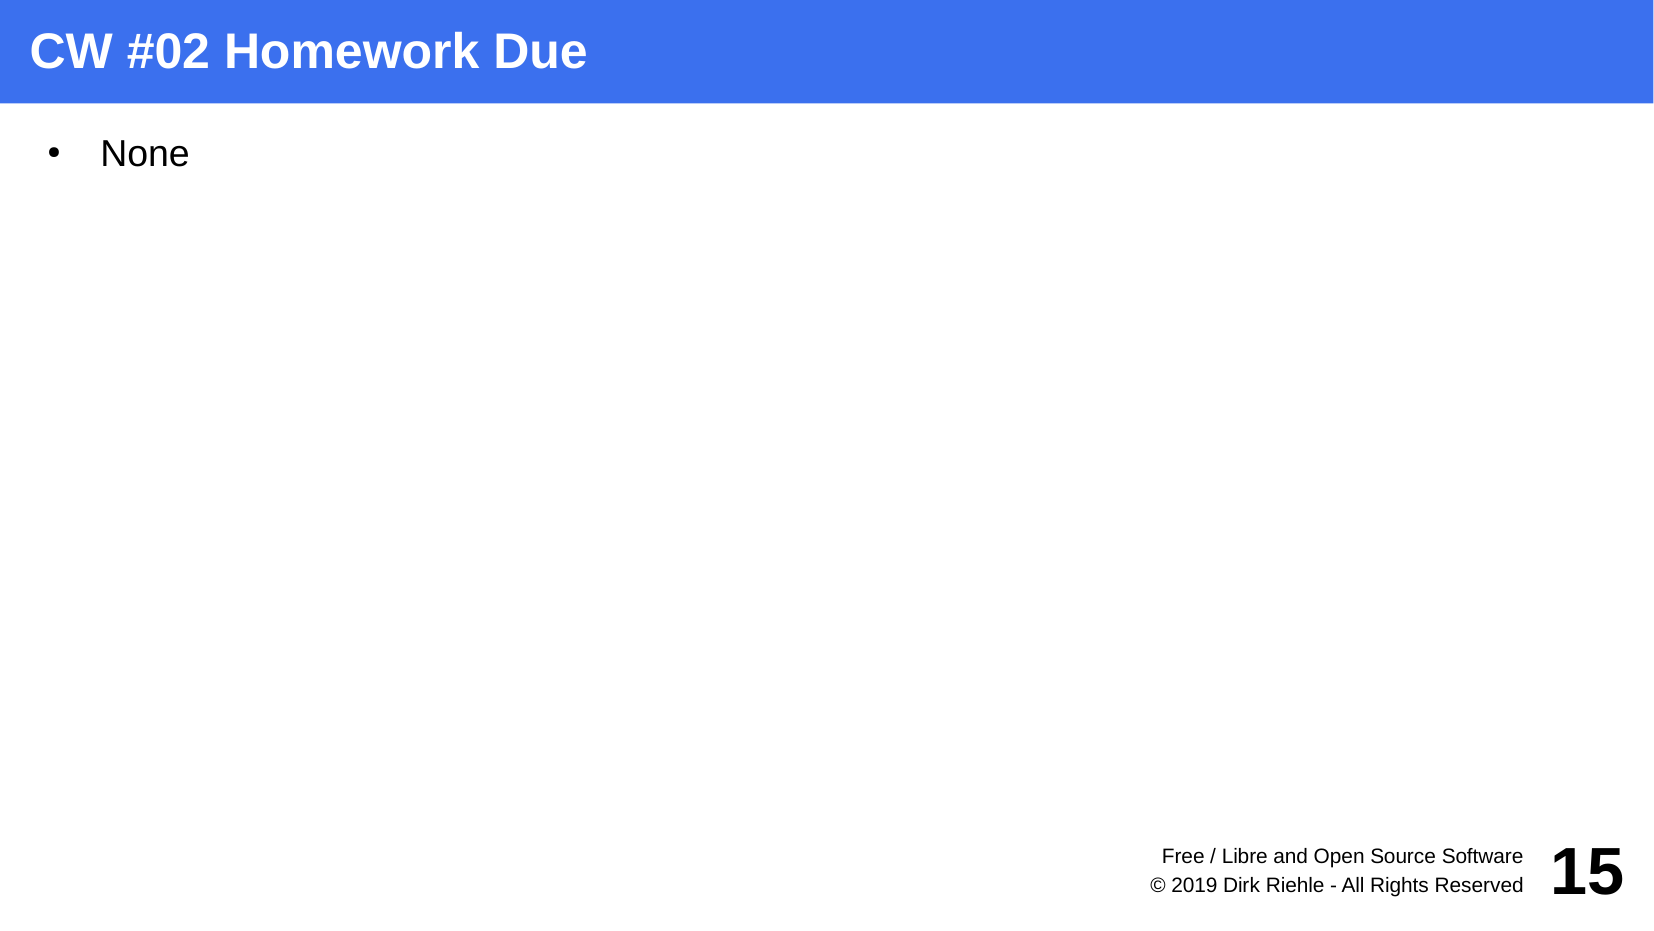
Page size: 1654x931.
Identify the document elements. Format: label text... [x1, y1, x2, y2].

list None [29, 132, 1625, 813]
title CW #02 Homework Due [0, 0, 1654, 104]
